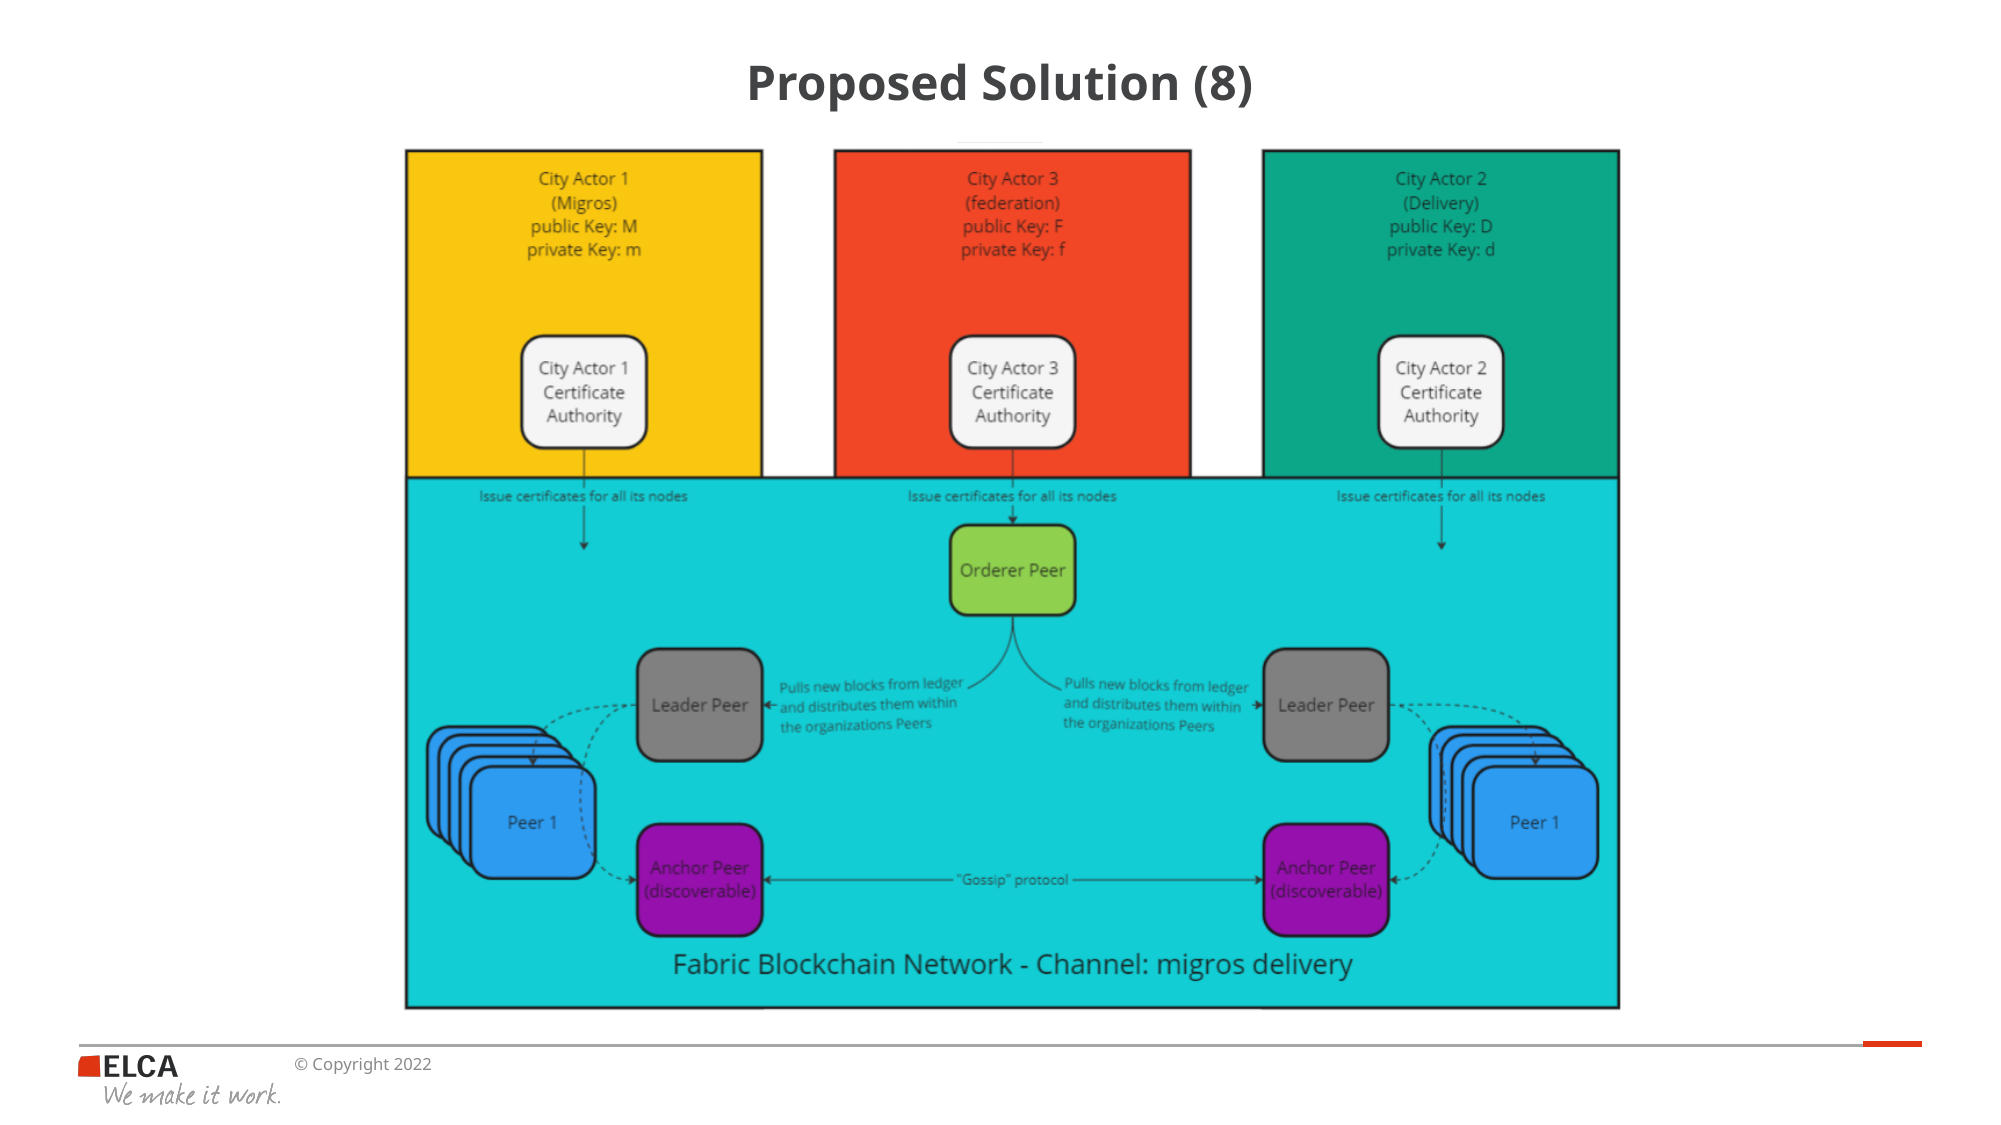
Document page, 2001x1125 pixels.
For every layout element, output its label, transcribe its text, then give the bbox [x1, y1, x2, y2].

title Proposed Solution (8) [93, 51, 1907, 144]
picture [398, 144, 1625, 1016]
